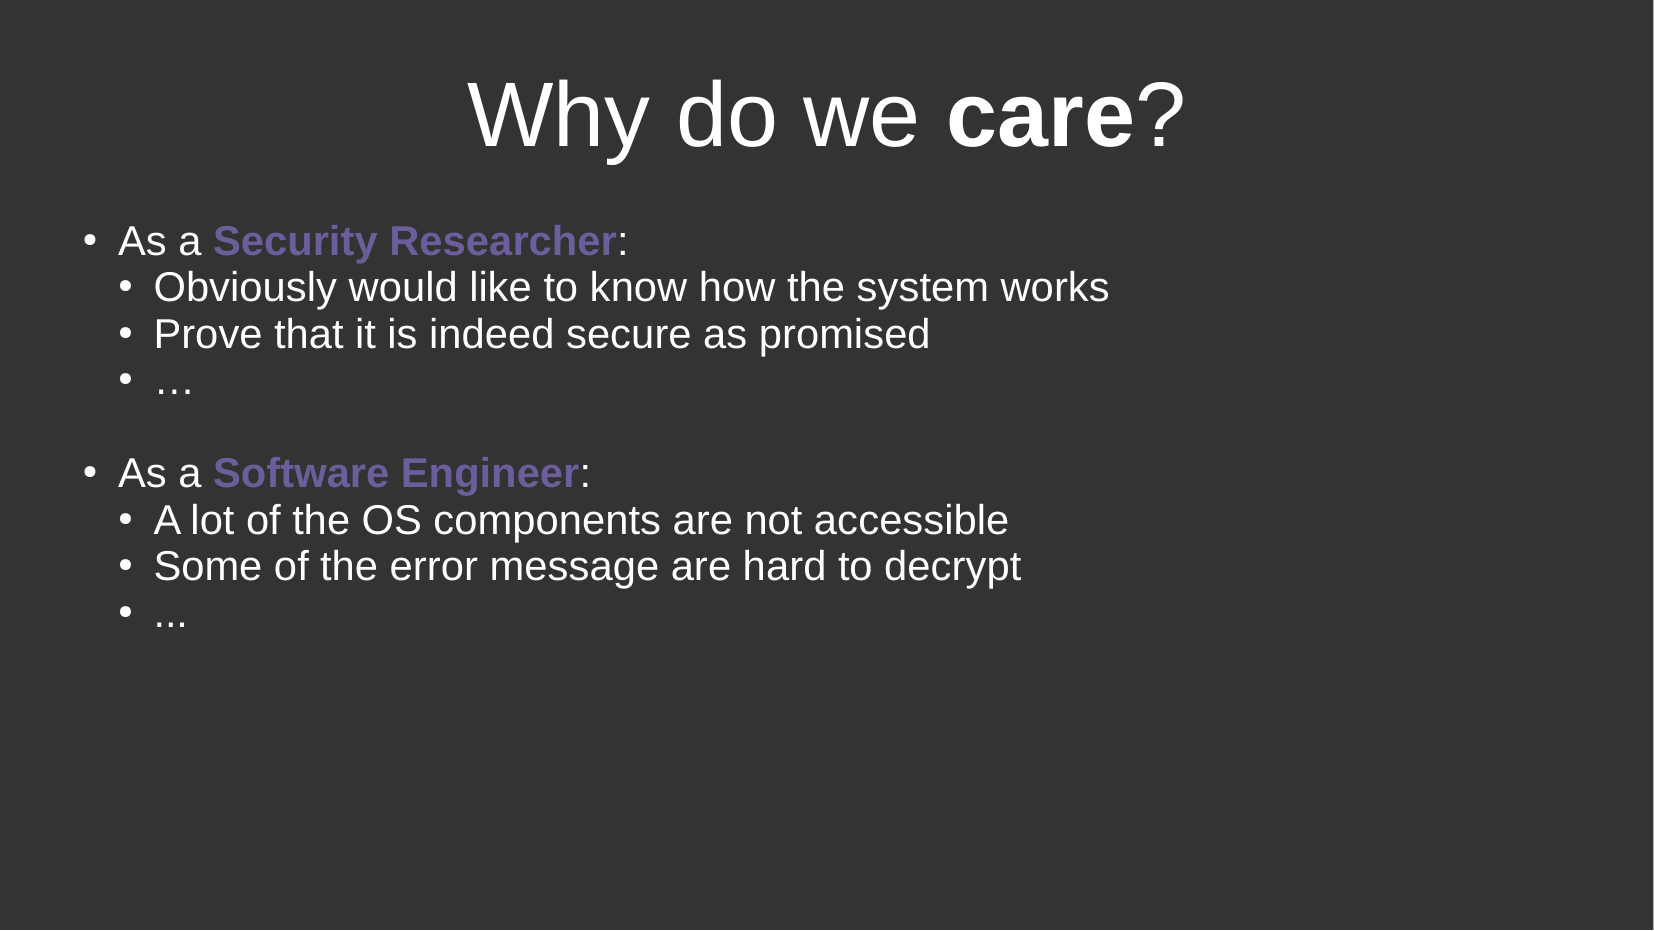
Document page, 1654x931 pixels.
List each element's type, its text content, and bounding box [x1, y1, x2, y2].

title Why do we care? [82, 37, 1571, 193]
subtitle As a Security Researcher: Obviously would like to know how the system works Prove that it is indeed secure as promised … As a Software Engineer: A lot of the OS components are not accessible Some of the error message are hard to decrypt ... [82, 217, 1571, 758]
